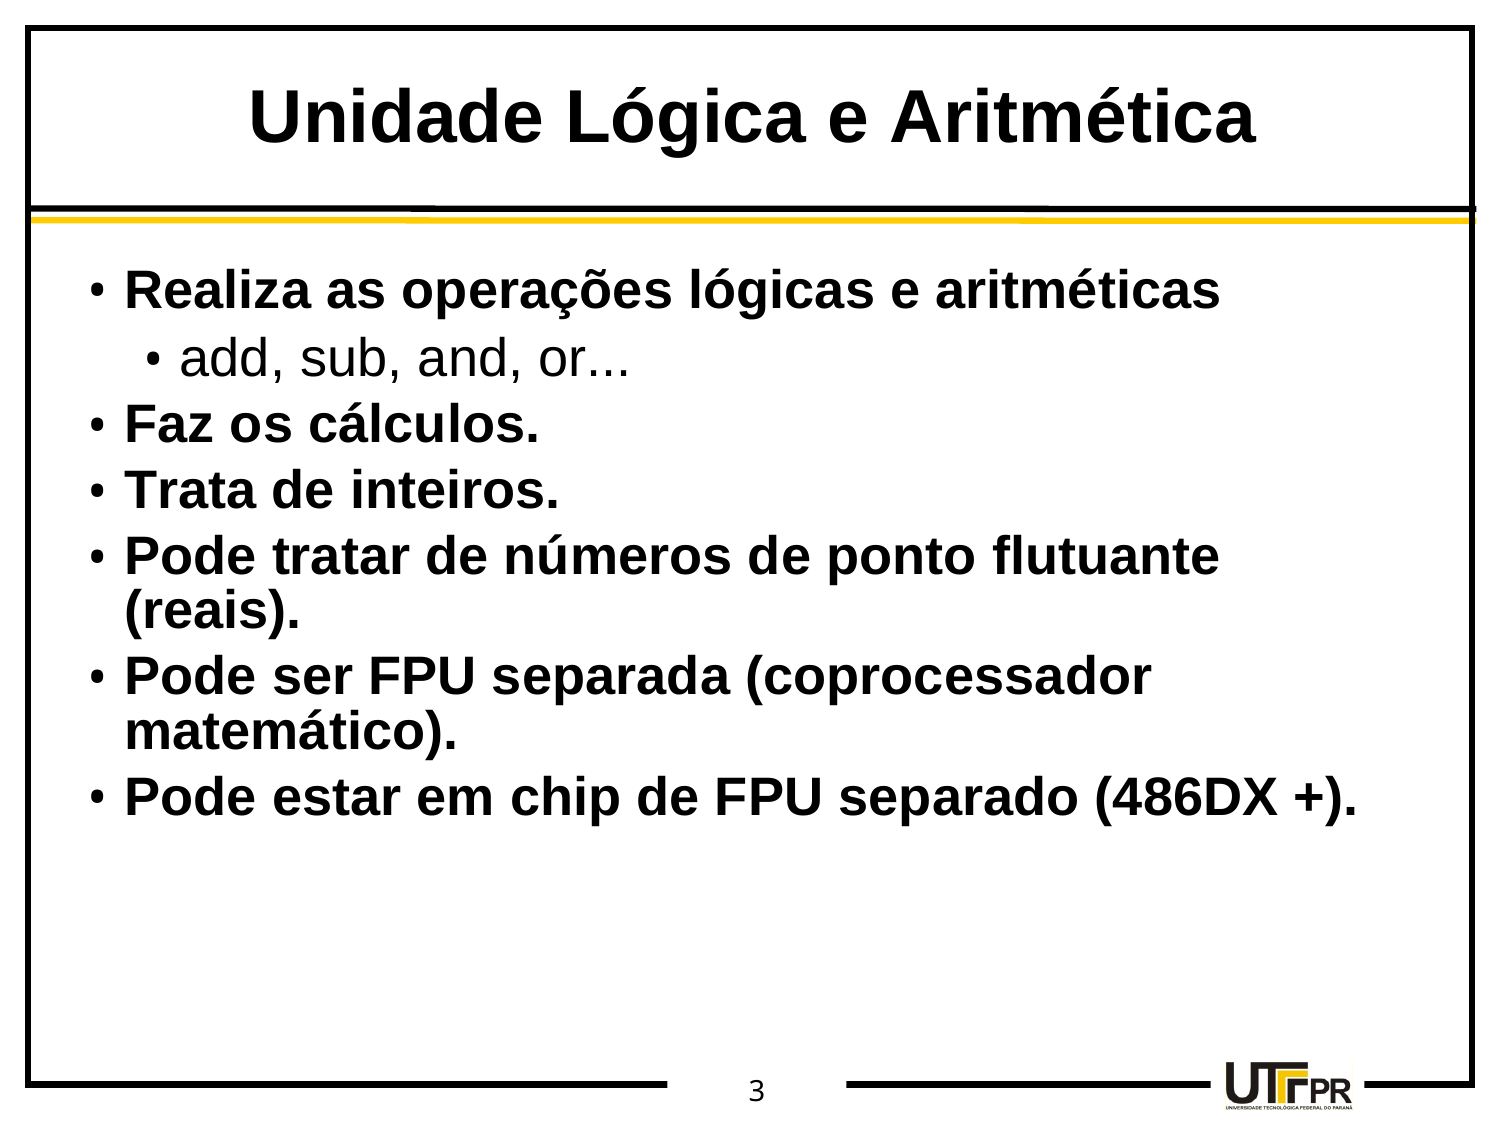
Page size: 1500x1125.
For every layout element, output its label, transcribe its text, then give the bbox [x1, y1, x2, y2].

list Realiza as operações lógicas e aritméticas add, sub, and, or... Faz os cálculos. Trata de inteiros. Pode tratar de números de ponto flutuante (reais). Pode ser FPU separada (coprocessador matemático). Pode estar em chip de FPU separado (486DX +). [72, 257, 1428, 1027]
title Unidade Lógica e Aritmética [29, 29, 1477, 207]
picture [1225, 1062, 1353, 1110]
